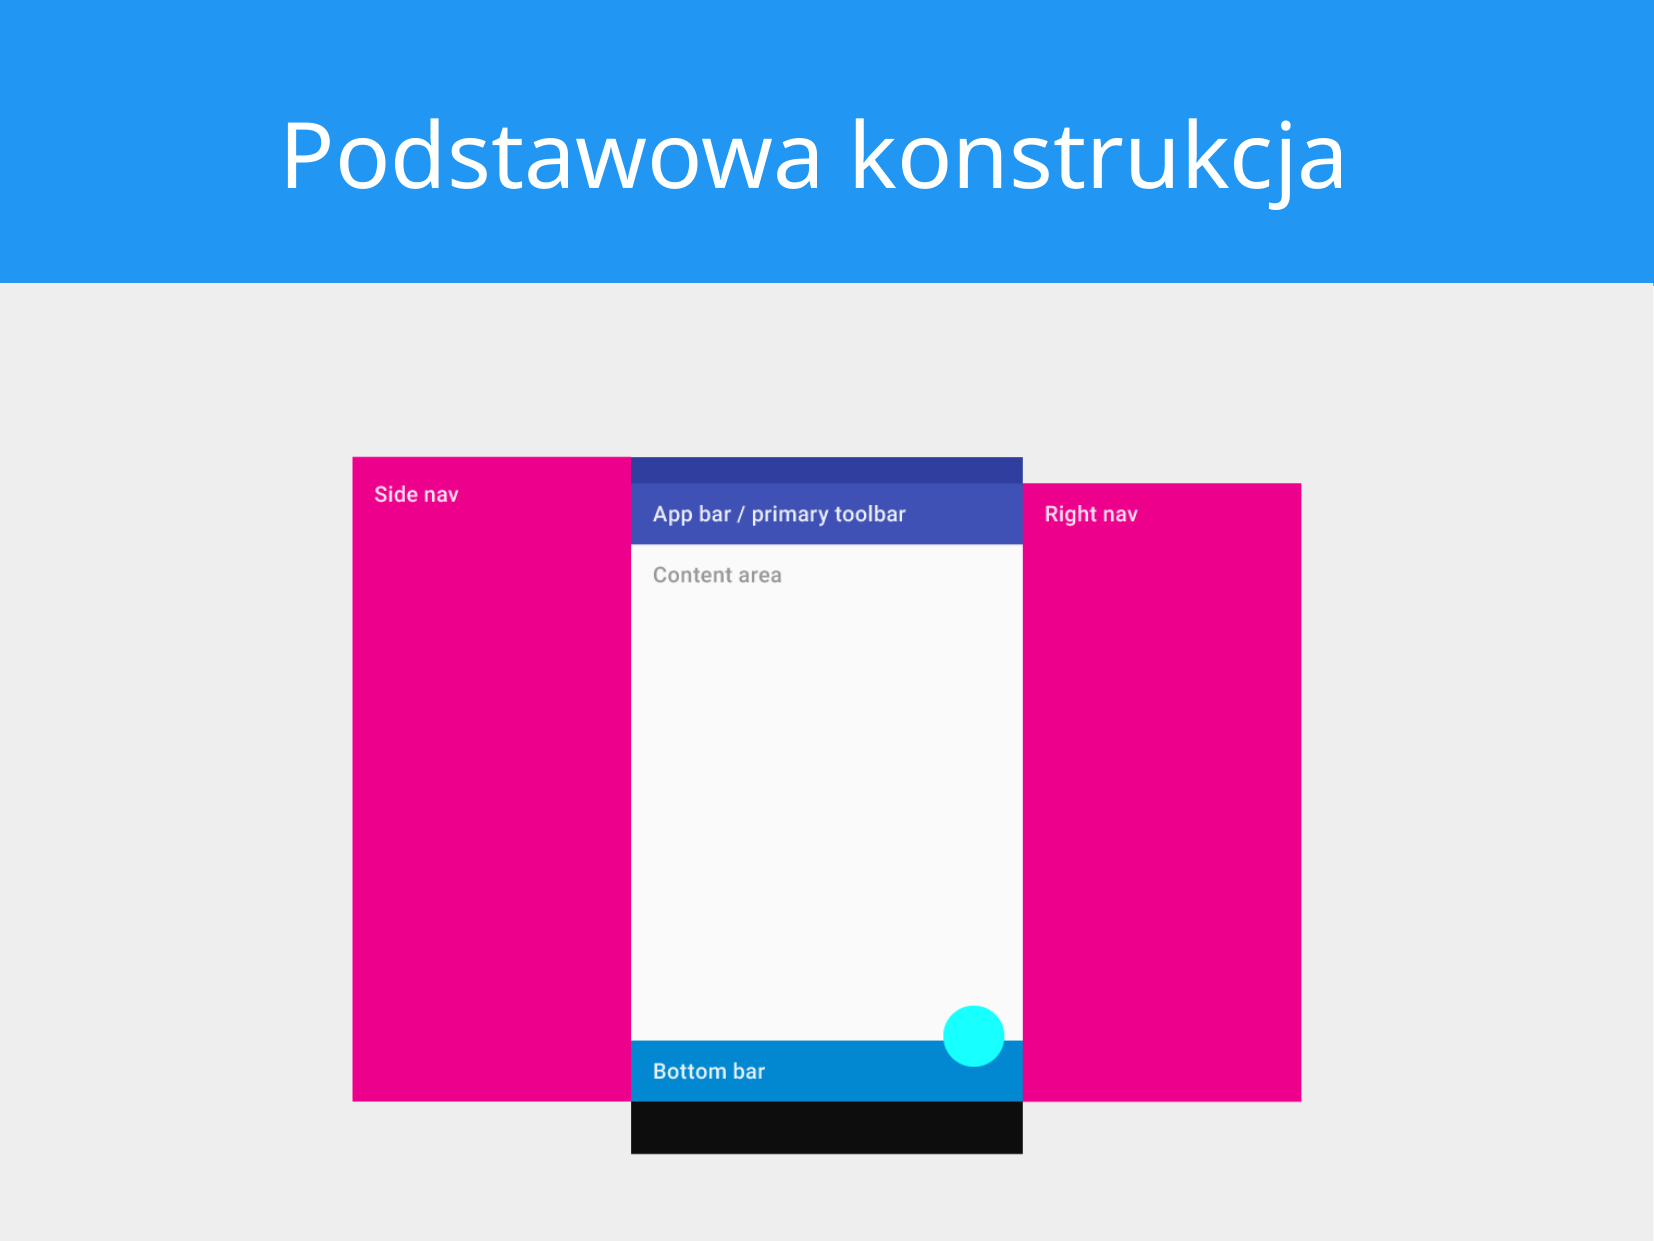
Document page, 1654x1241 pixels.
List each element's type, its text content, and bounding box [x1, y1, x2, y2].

title Podstawowa konstrukcja [82, 49, 1571, 257]
picture [0, 283, 1654, 1241]
